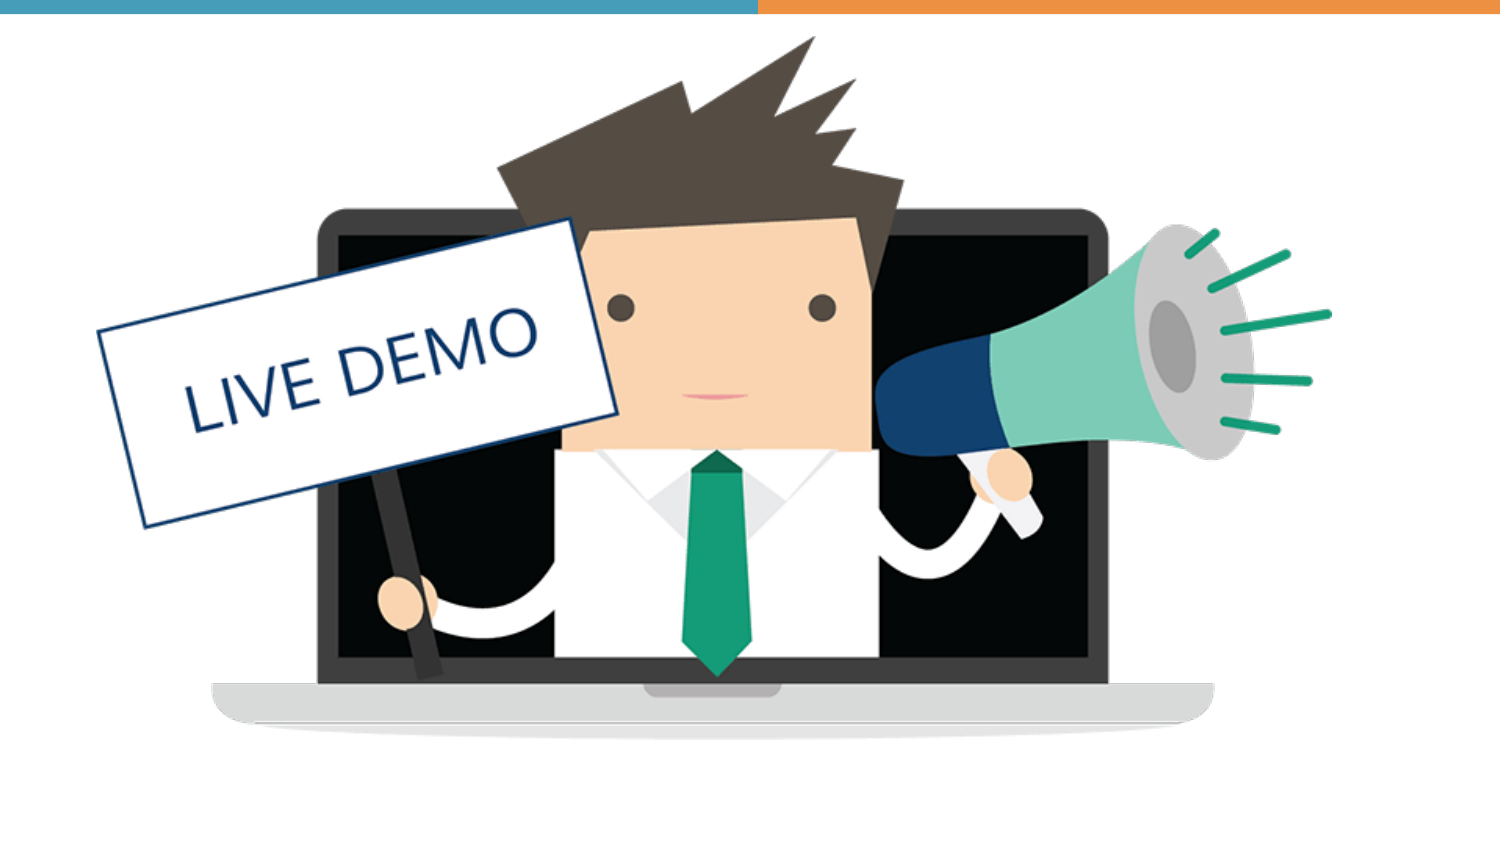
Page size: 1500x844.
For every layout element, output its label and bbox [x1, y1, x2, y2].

picture [96, 36, 1332, 740]
